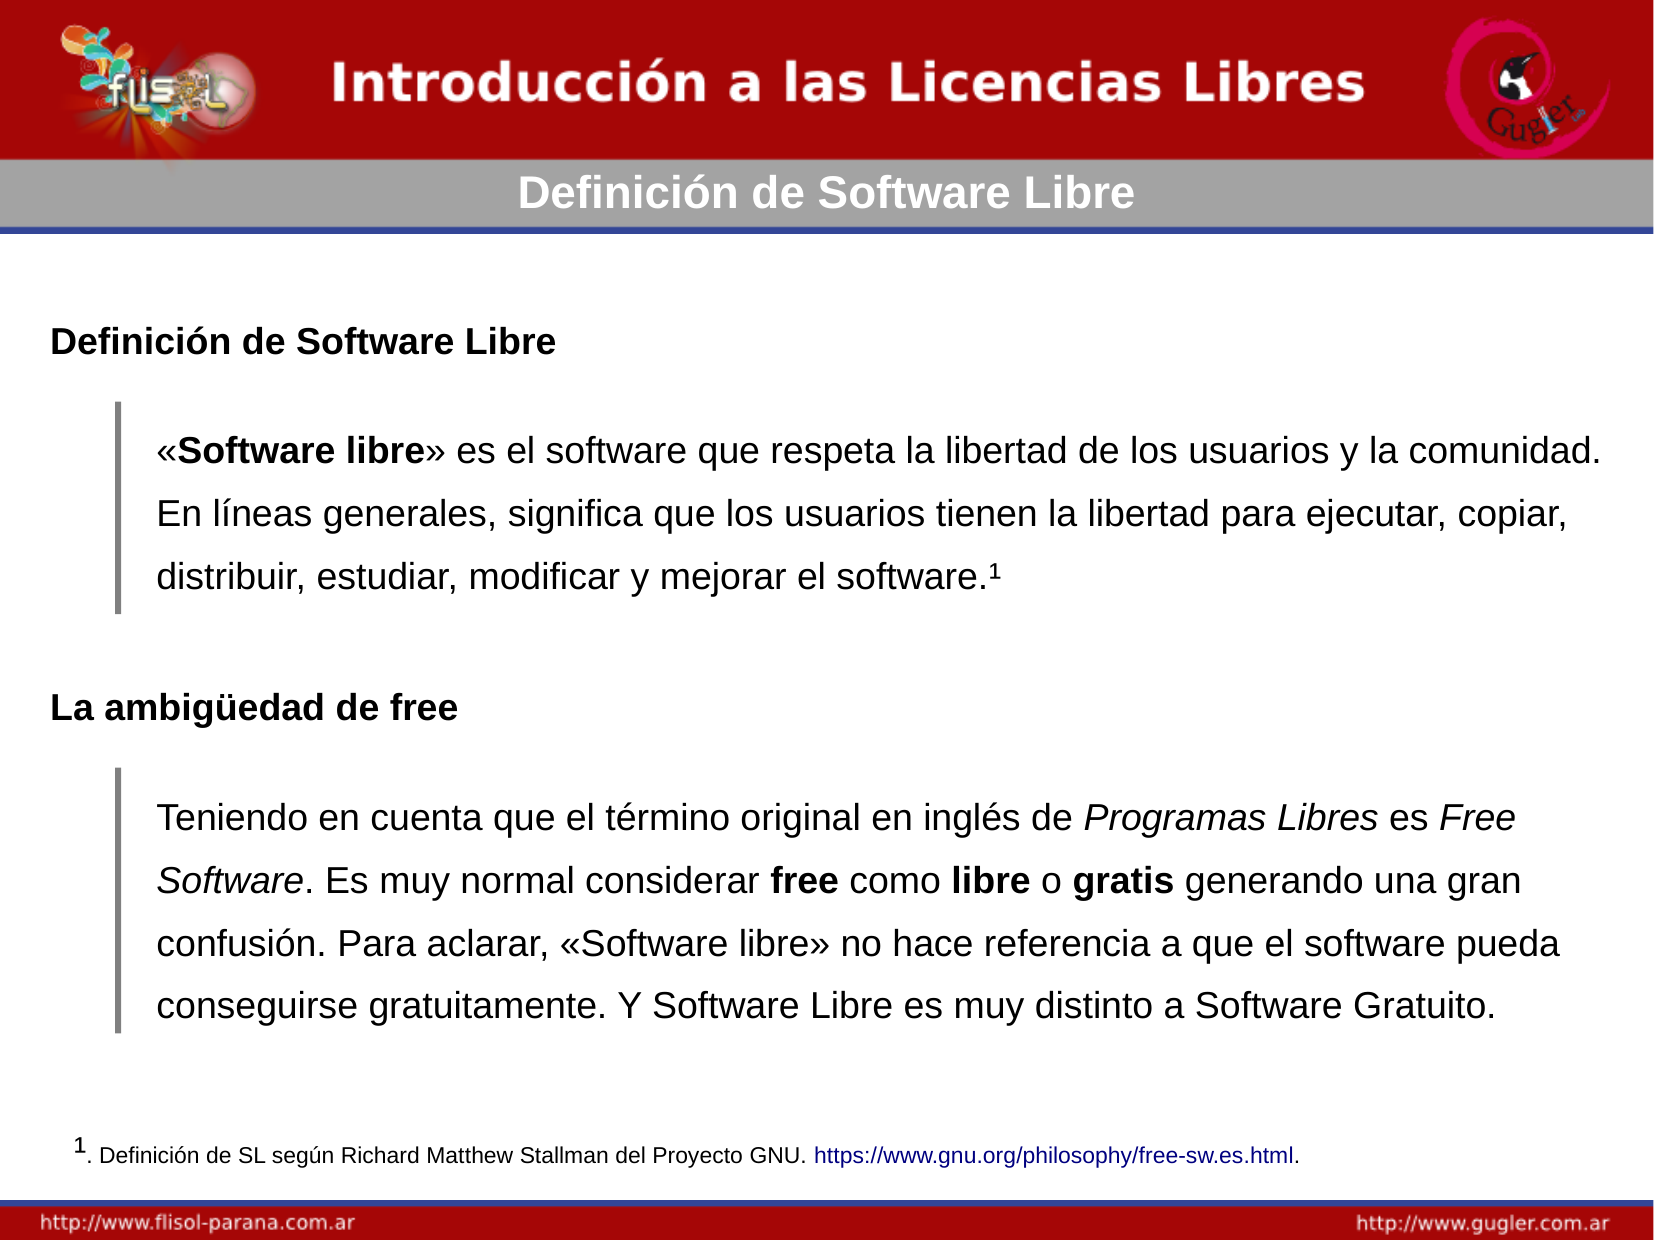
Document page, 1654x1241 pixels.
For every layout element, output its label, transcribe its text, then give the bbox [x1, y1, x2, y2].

text_box ¹. Definición de SL según Richard Matthew Stallman del Proyecto GNU. https://www.gnu.org/philosophy/free-sw.es.html. [59, 1122, 1316, 1179]
picture [0, 1200, 1654, 1241]
text_box Definición de Software Libre [35, 312, 1619, 370]
text_box La ambigüedad de free [35, 679, 1619, 736]
picture [0, 226, 1654, 234]
picture [0, 0, 1654, 159]
text_box Definición de Software Libre [0, 159, 1654, 226]
text_box Teniendo en cuenta que el término original en inglés de Programas Libres es Free Software. Es muy normal considerar free como libre o gratis generando una gran confusión. Para aclarar, «Software libre» no hace referencia a que el software pueda conseguirse gratuitamente. Y Software Libre es muy distinto a Software Gratuito. [141, 767, 1630, 1014]
text_box «Software libre» es el software que respeta la libertad de los usuarios y la comunidad. En líneas generales, significa que los usuarios tienen la libertad para ejecutar, copiar, distribuir, estudiar, modificar y mejorar el software.¹ [141, 401, 1630, 585]
